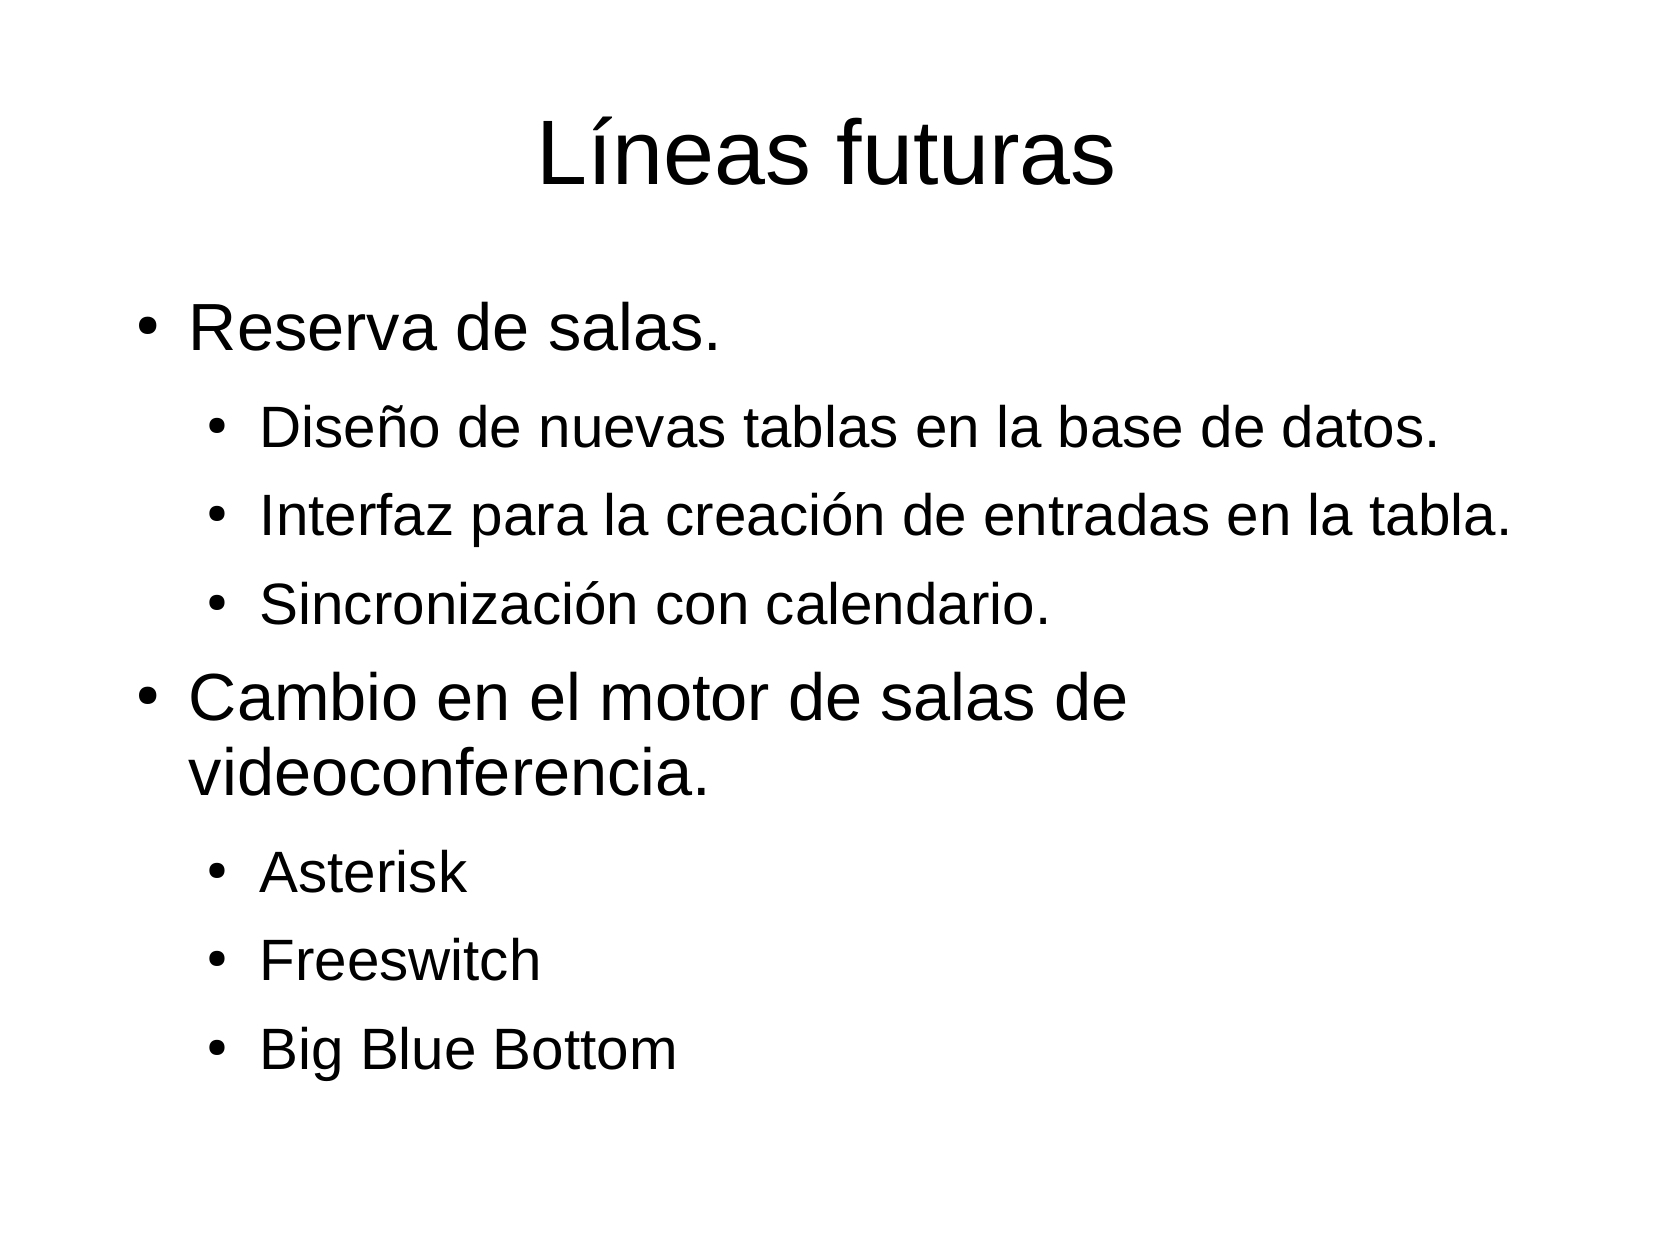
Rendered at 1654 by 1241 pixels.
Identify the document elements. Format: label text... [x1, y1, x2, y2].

list Reserva de salas. Diseño de nuevas tablas en la base de datos. Interfaz para la creación de entradas en la tabla. Sincronización con calendario. Cambio en el motor de salas de videoconferencia. Asterisk Freeswitch Big Blue Bottom [118, 290, 1565, 1109]
title Líneas futuras [82, 49, 1571, 257]
